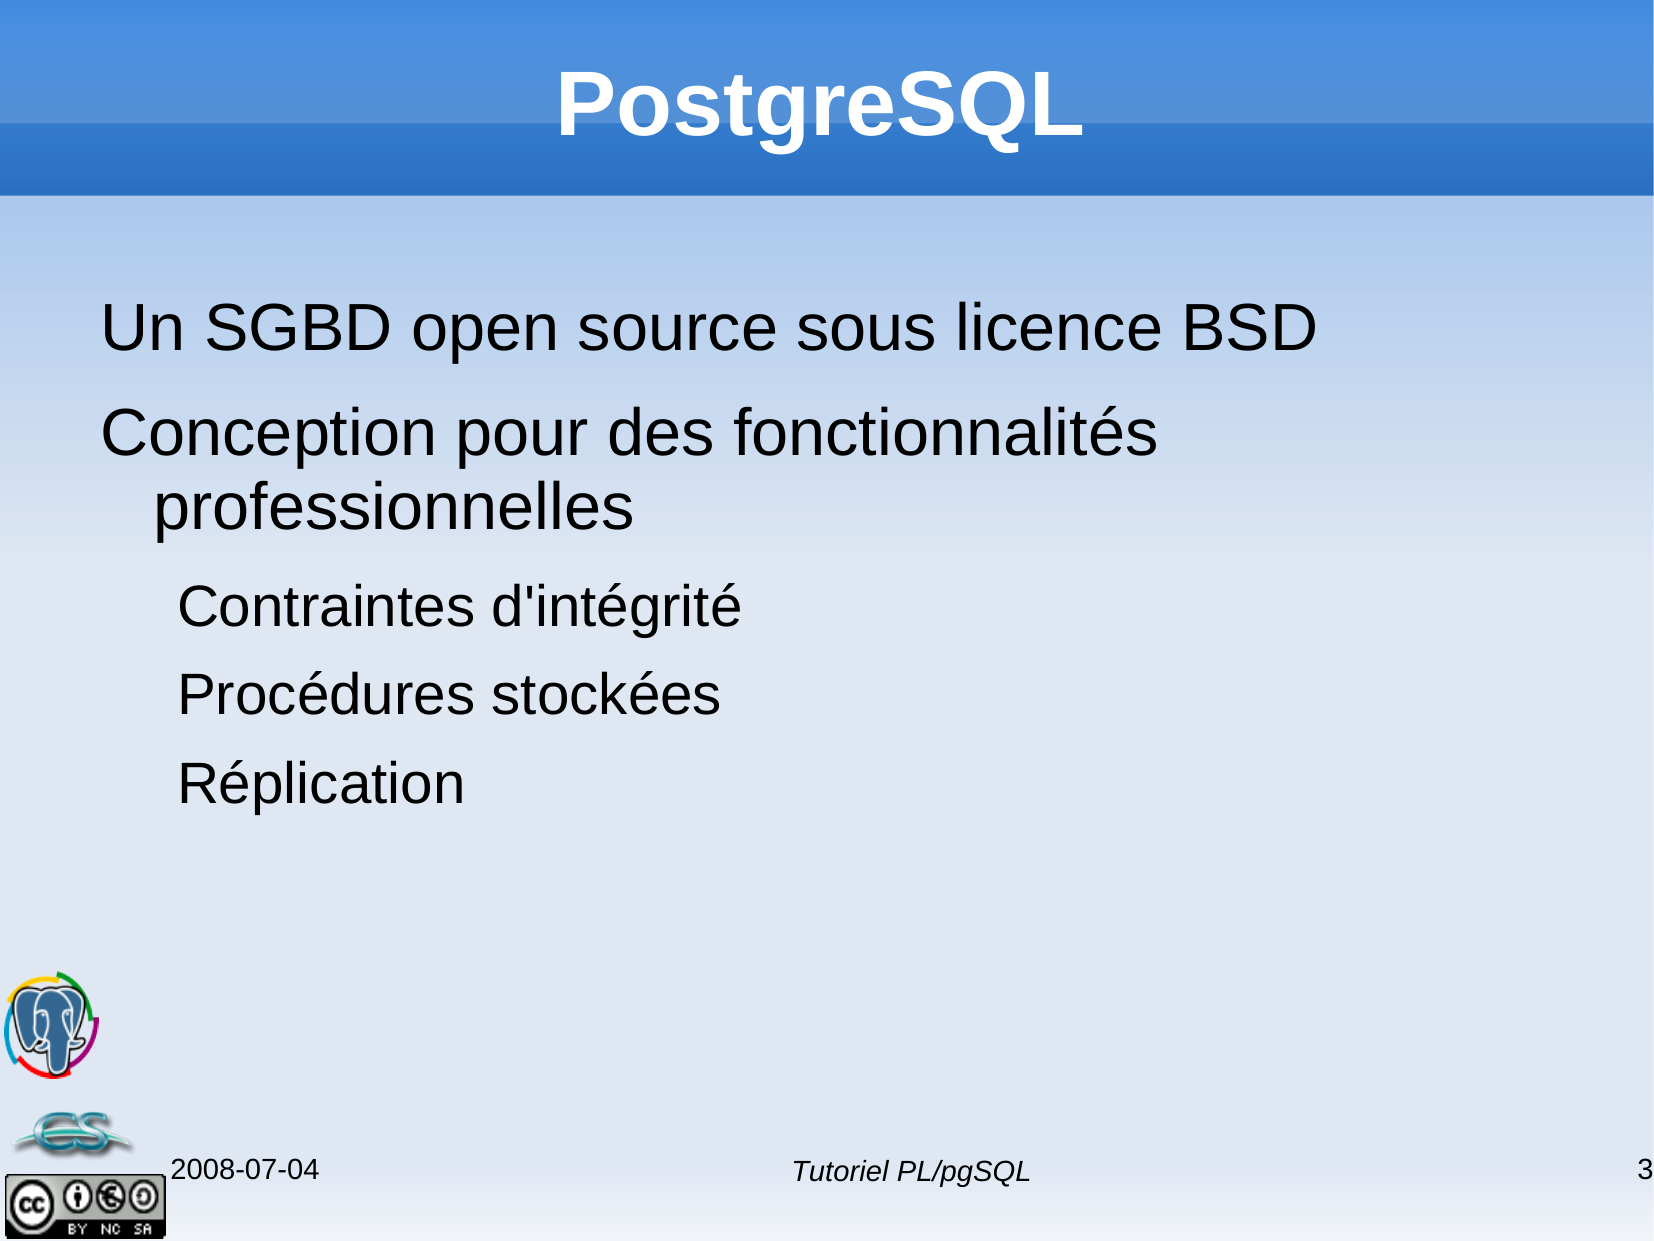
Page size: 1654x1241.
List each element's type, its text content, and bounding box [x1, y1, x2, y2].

picture [0, 0, 1654, 1241]
list Un SGBD open source sous licence BSD Conception pour des fonctionnalités professionnelles Contraintes d'intégrité Procédures stockées Réplication [82, 290, 1571, 1109]
title PostgreSQL [76, 0, 1565, 208]
